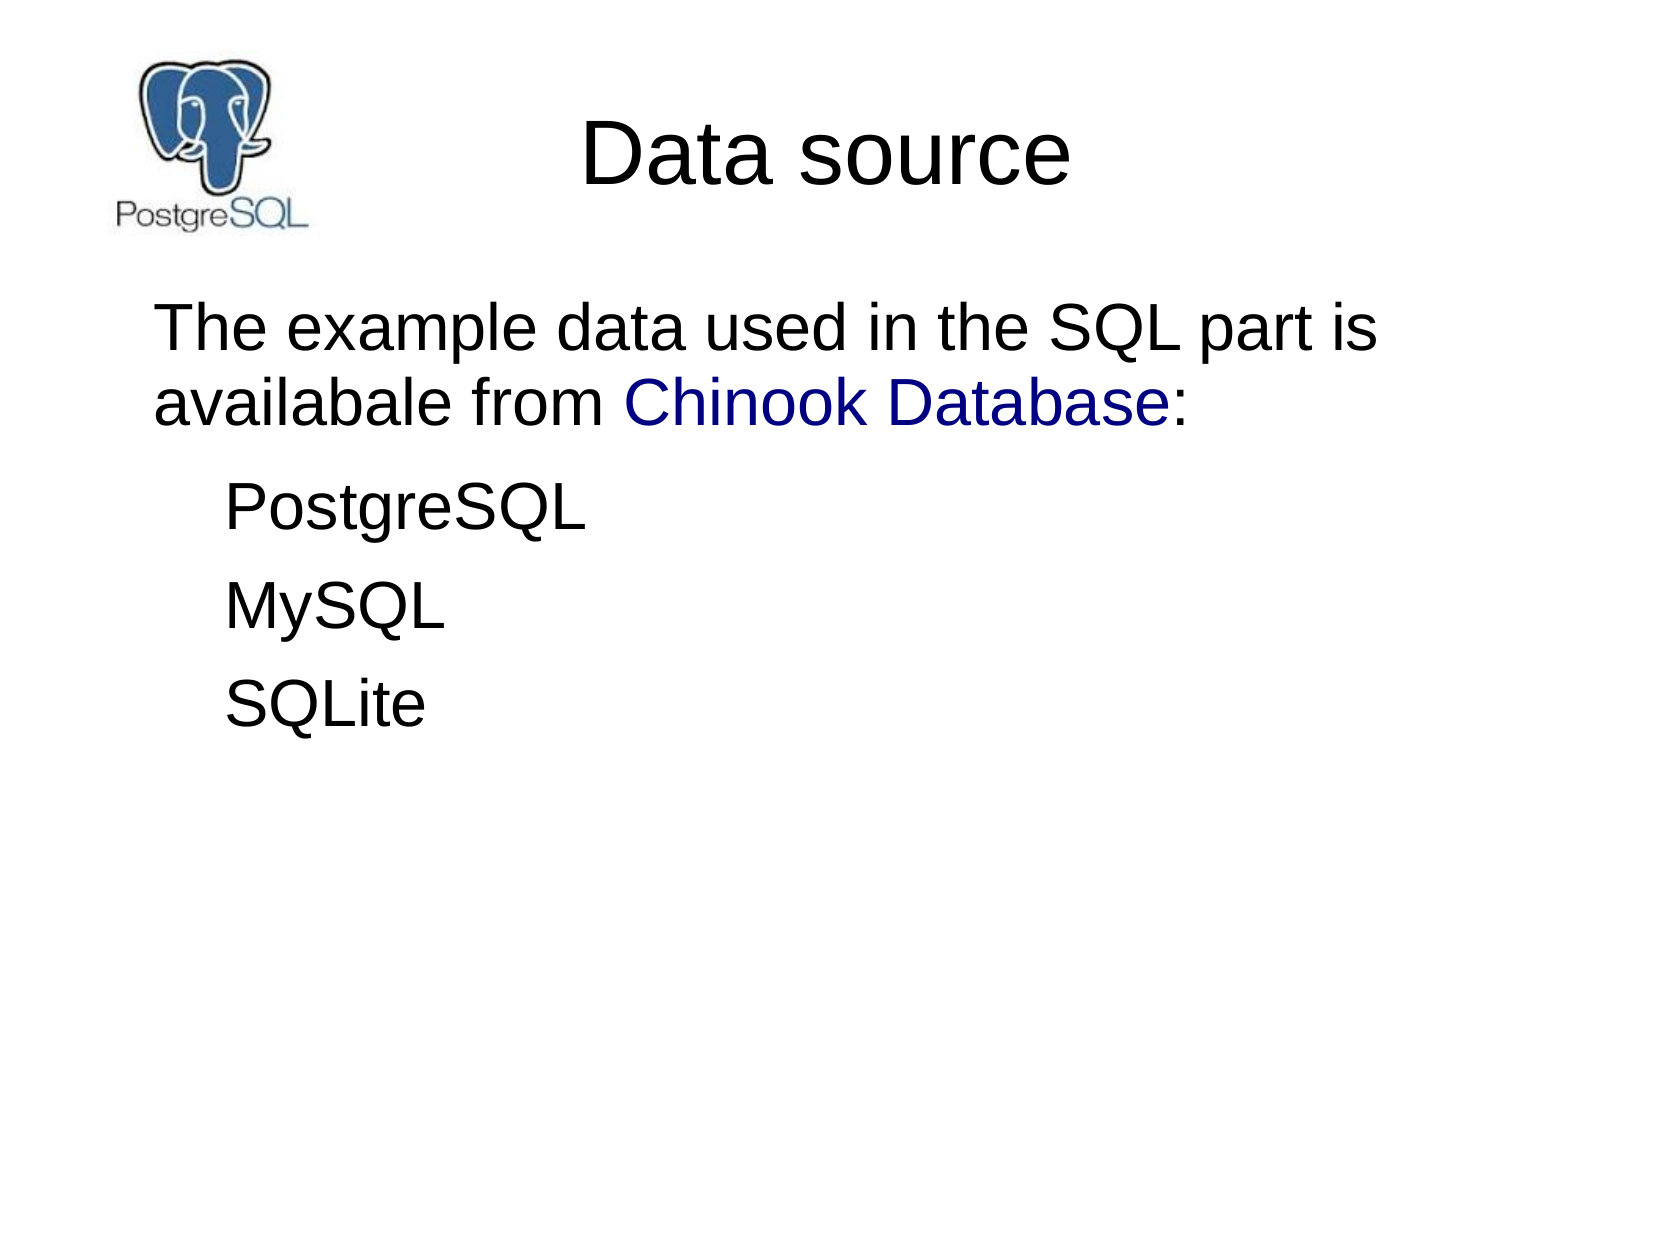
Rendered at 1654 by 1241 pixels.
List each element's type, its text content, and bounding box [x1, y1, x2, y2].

picture [58, 50, 356, 237]
text_box [218, 323, 248, 394]
list The example data used in the SQL part is availabale from Chinook Database: PostgreSQL MySQL SQLite [82, 290, 1538, 1010]
title Data source [82, 49, 1571, 257]
